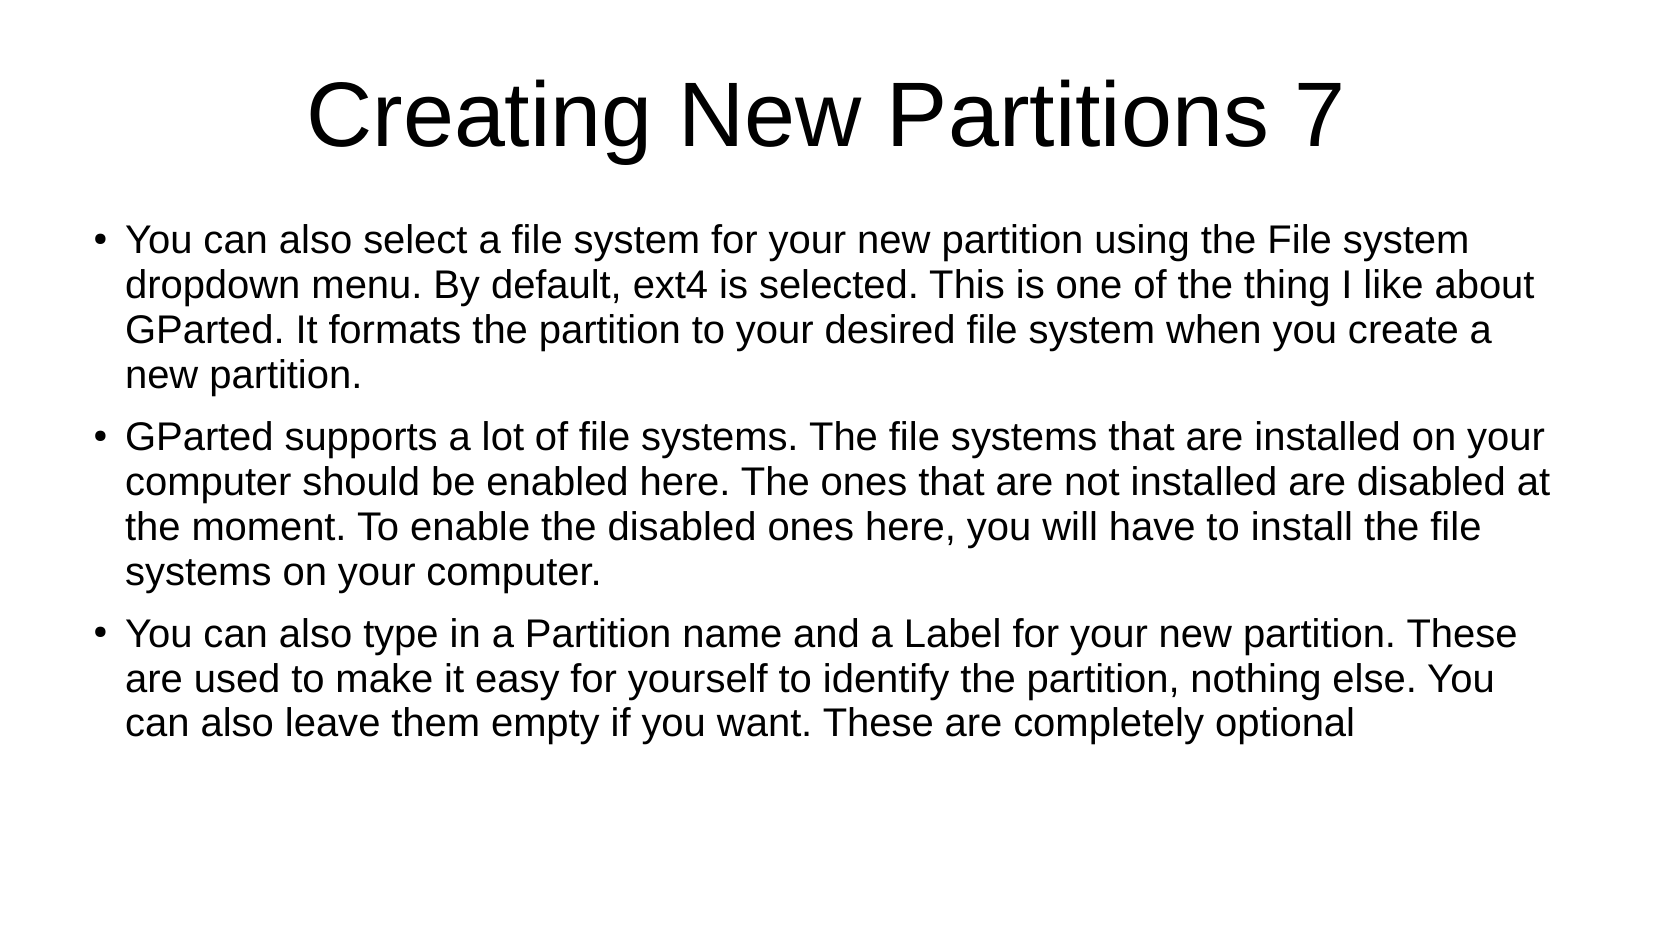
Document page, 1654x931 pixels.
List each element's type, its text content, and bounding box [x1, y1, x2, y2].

list You can also select a file system for your new partition using the File system dropdown menu. By default, ext4 is selected. This is one of the thing I like about GParted. It formats the partition to your desired file system when you create a new partition. GParted supports a lot of file systems. The file systems that are installed on your computer should be enabled here. The ones that are not installed are disabled at the moment. To enable the disabled ones here, you will have to install the file systems on your computer. You can also type in a Partition name and a Label for your new partition. These are used to make it easy for yourself to identify the partition, nothing else. You can also leave them empty if you want. These are completely optional [82, 217, 1571, 758]
title Creating New Partitions 7 [82, 37, 1571, 193]
